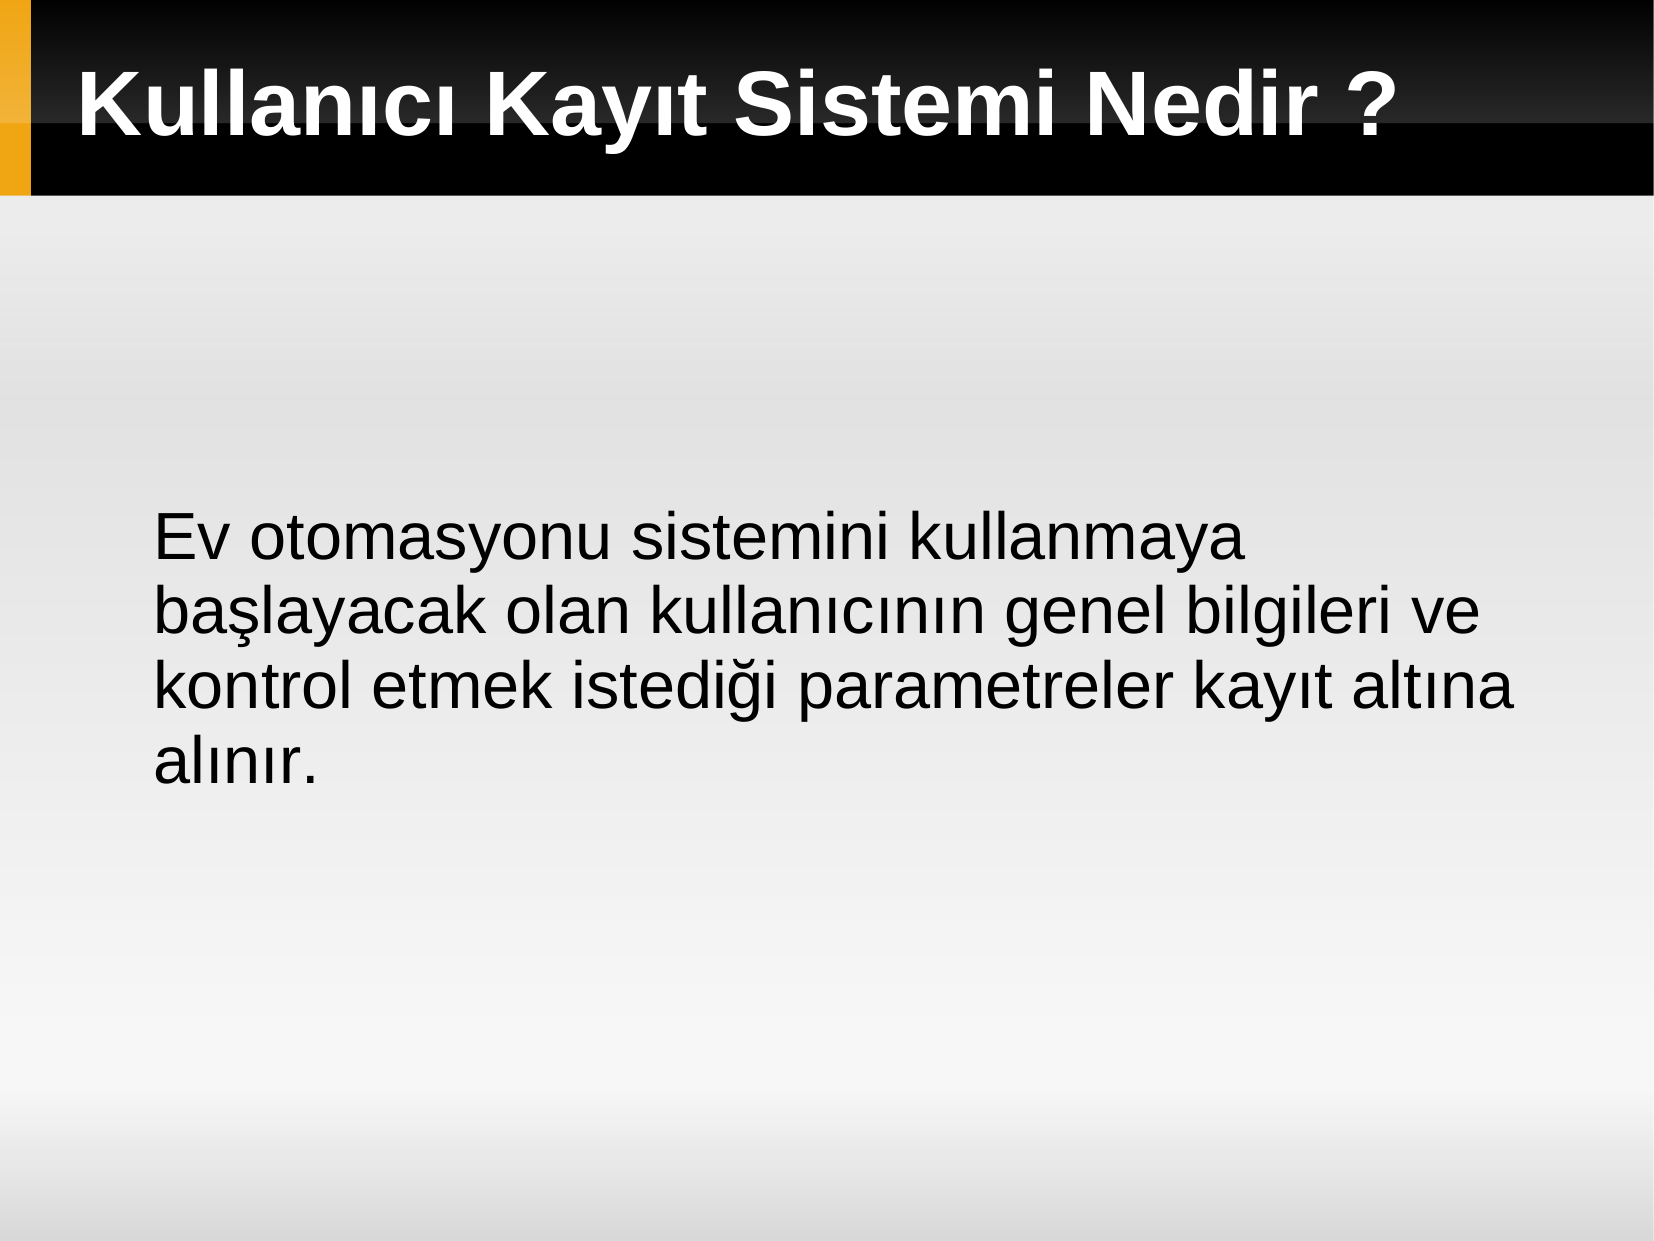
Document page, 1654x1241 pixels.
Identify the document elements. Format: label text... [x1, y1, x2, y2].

picture [0, 0, 1654, 1241]
list Ev otomasyonu sistemini kullanmaya başlayacak olan kullanıcının genel bilgileri ve kontrol etmek istediği parametreler kayıt altına alınır. [82, 290, 1571, 1109]
title Kullanıcı Kayıt Sistemi Nedir ? [76, 0, 1565, 208]
